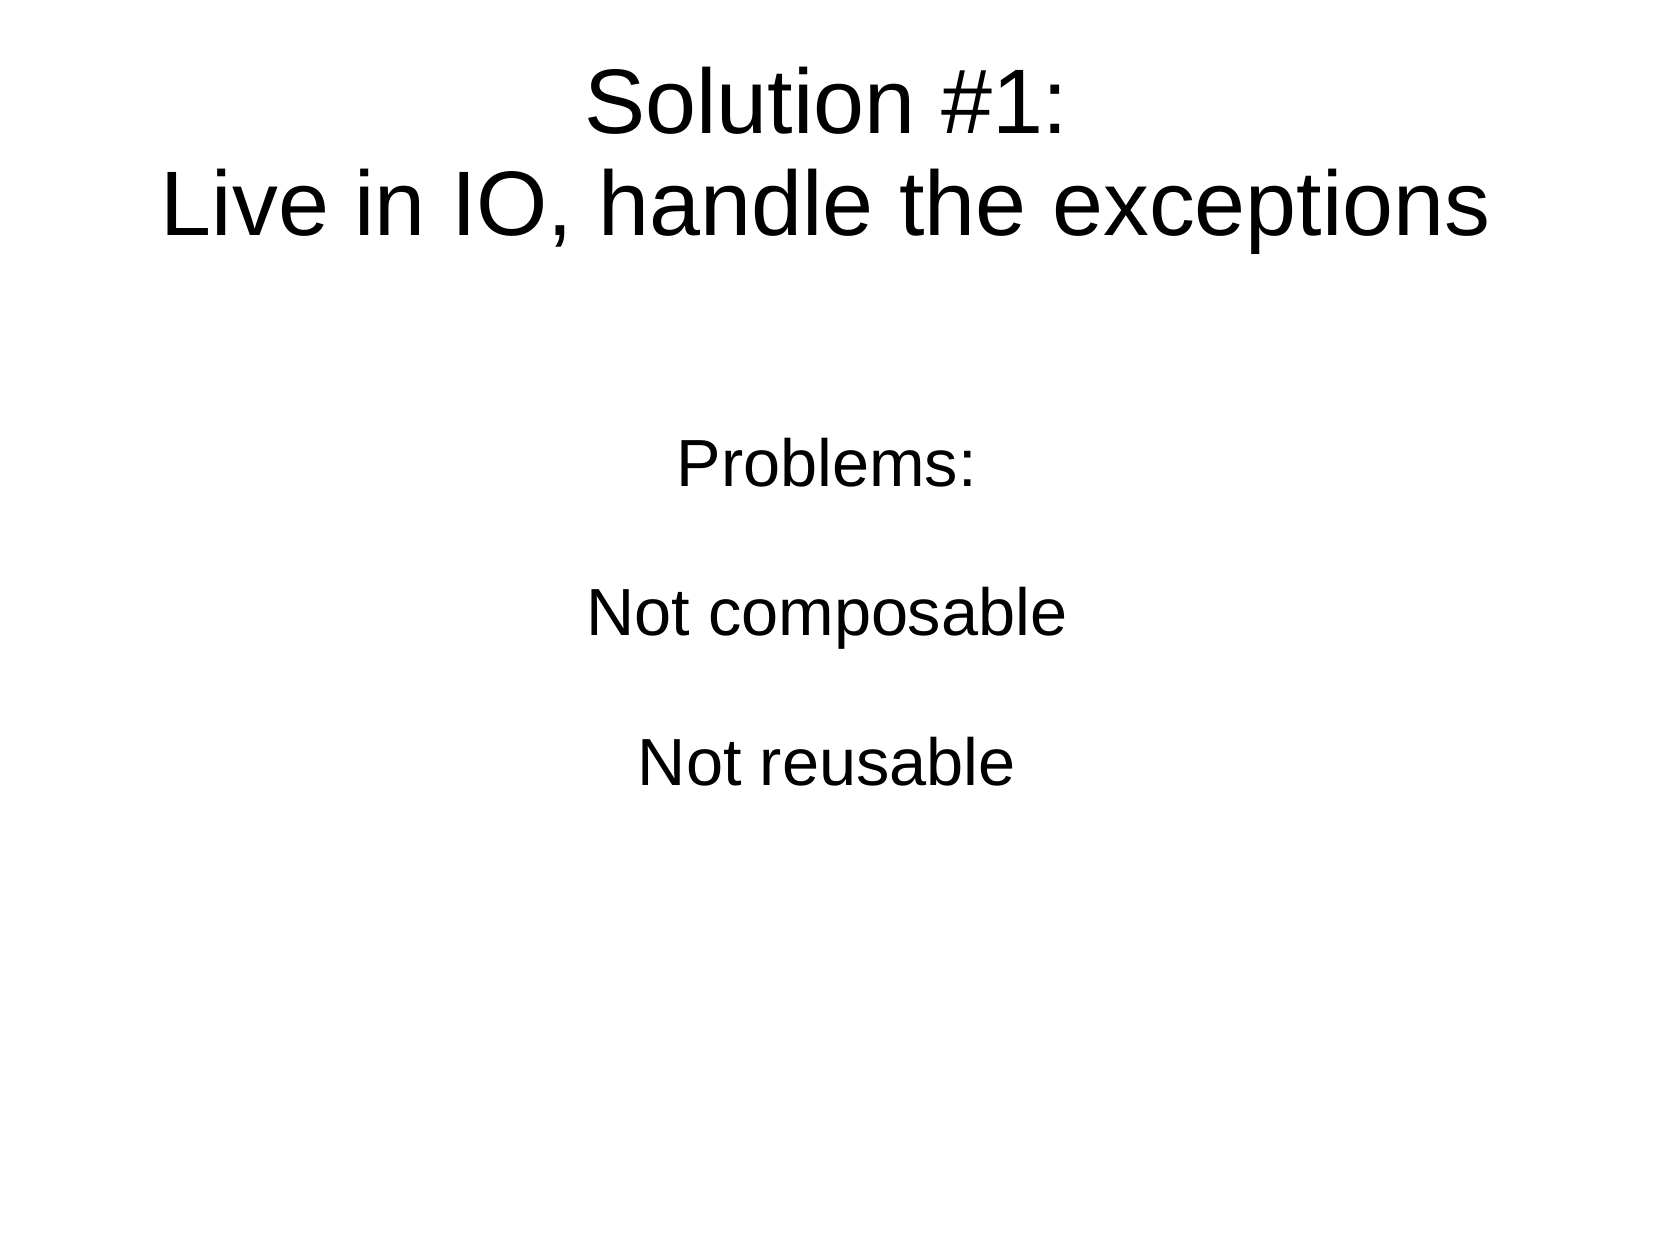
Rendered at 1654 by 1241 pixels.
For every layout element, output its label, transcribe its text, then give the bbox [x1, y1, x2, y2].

subtitle Problems: Not composable Not reusable [82, 290, 1571, 1010]
title Solution #1: Live in IO, handle the exceptions [82, 49, 1571, 257]
